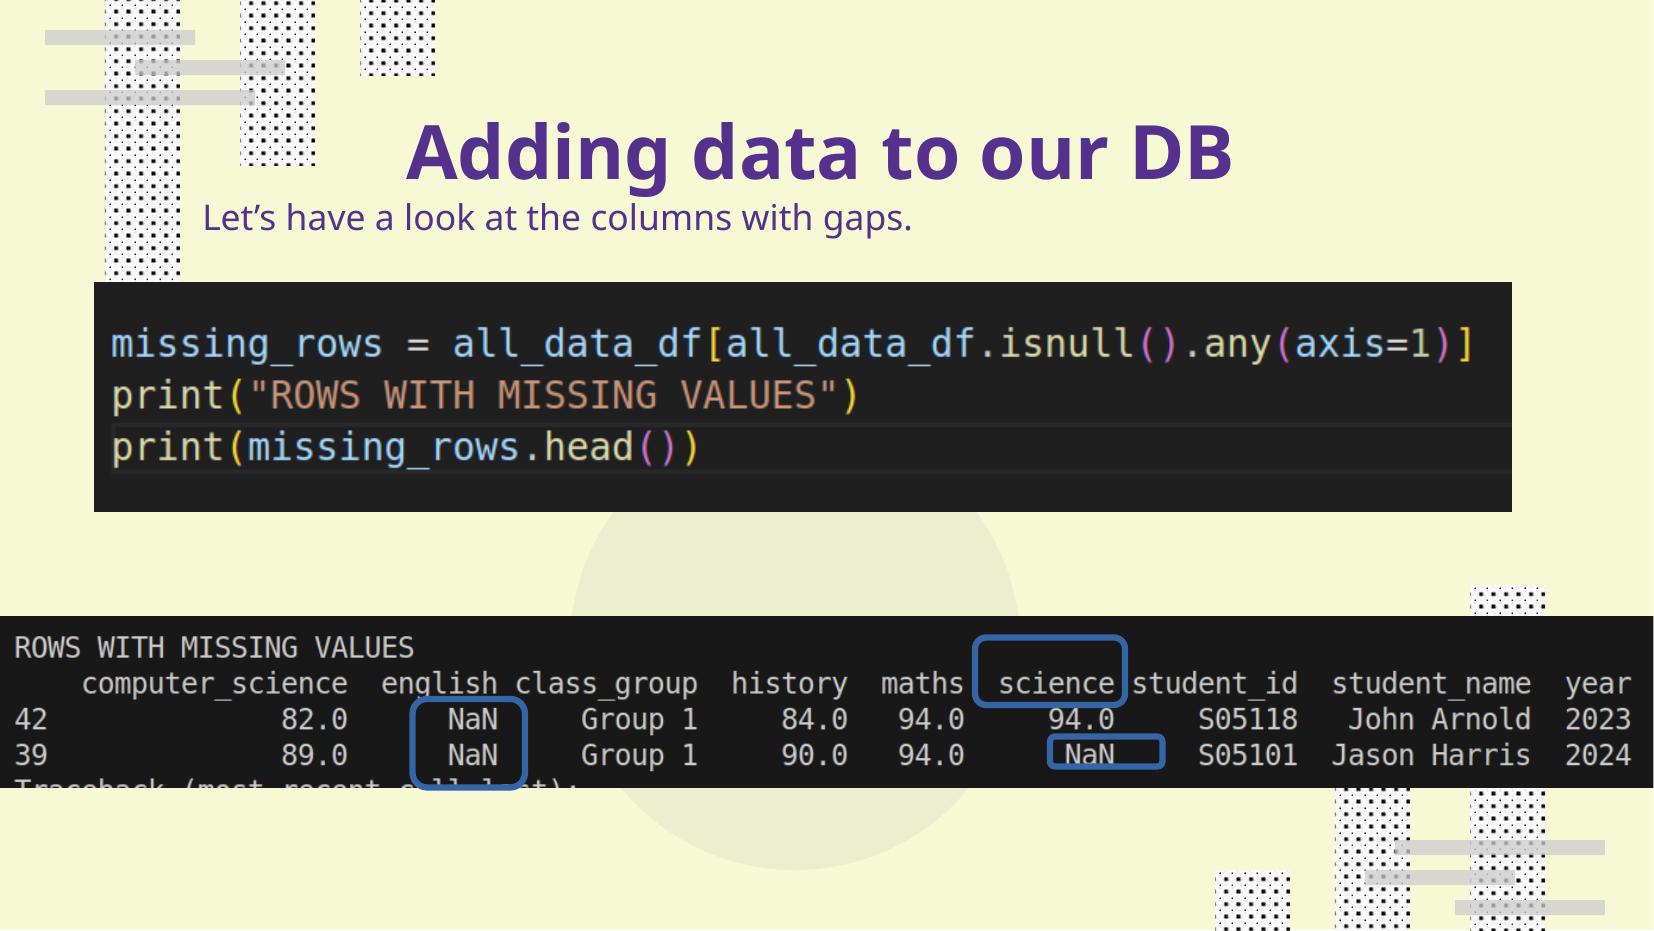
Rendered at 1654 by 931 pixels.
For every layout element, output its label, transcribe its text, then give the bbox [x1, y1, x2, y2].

picture [104, 0, 180, 30]
picture [1054, 740, 1159, 763]
picture [94, 202, 1512, 512]
picture [416, 737, 521, 784]
picture [521, 585, 1654, 931]
picture [0, 616, 416, 788]
text_box Let’s have a look at the columns with gaps. [416, 703, 521, 737]
picture [104, 46, 180, 90]
picture [1215, 870, 1291, 931]
text_box Let’s have a look at the columns with gaps. [187, 512, 1463, 737]
picture [240, 0, 315, 98]
picture [1470, 916, 1546, 931]
title Adding data to our DB [76, 98, 1565, 202]
text_box Let’s have a look at the columns with gaps. [187, 202, 1463, 282]
picture [360, 0, 436, 76]
picture [1470, 856, 1546, 900]
